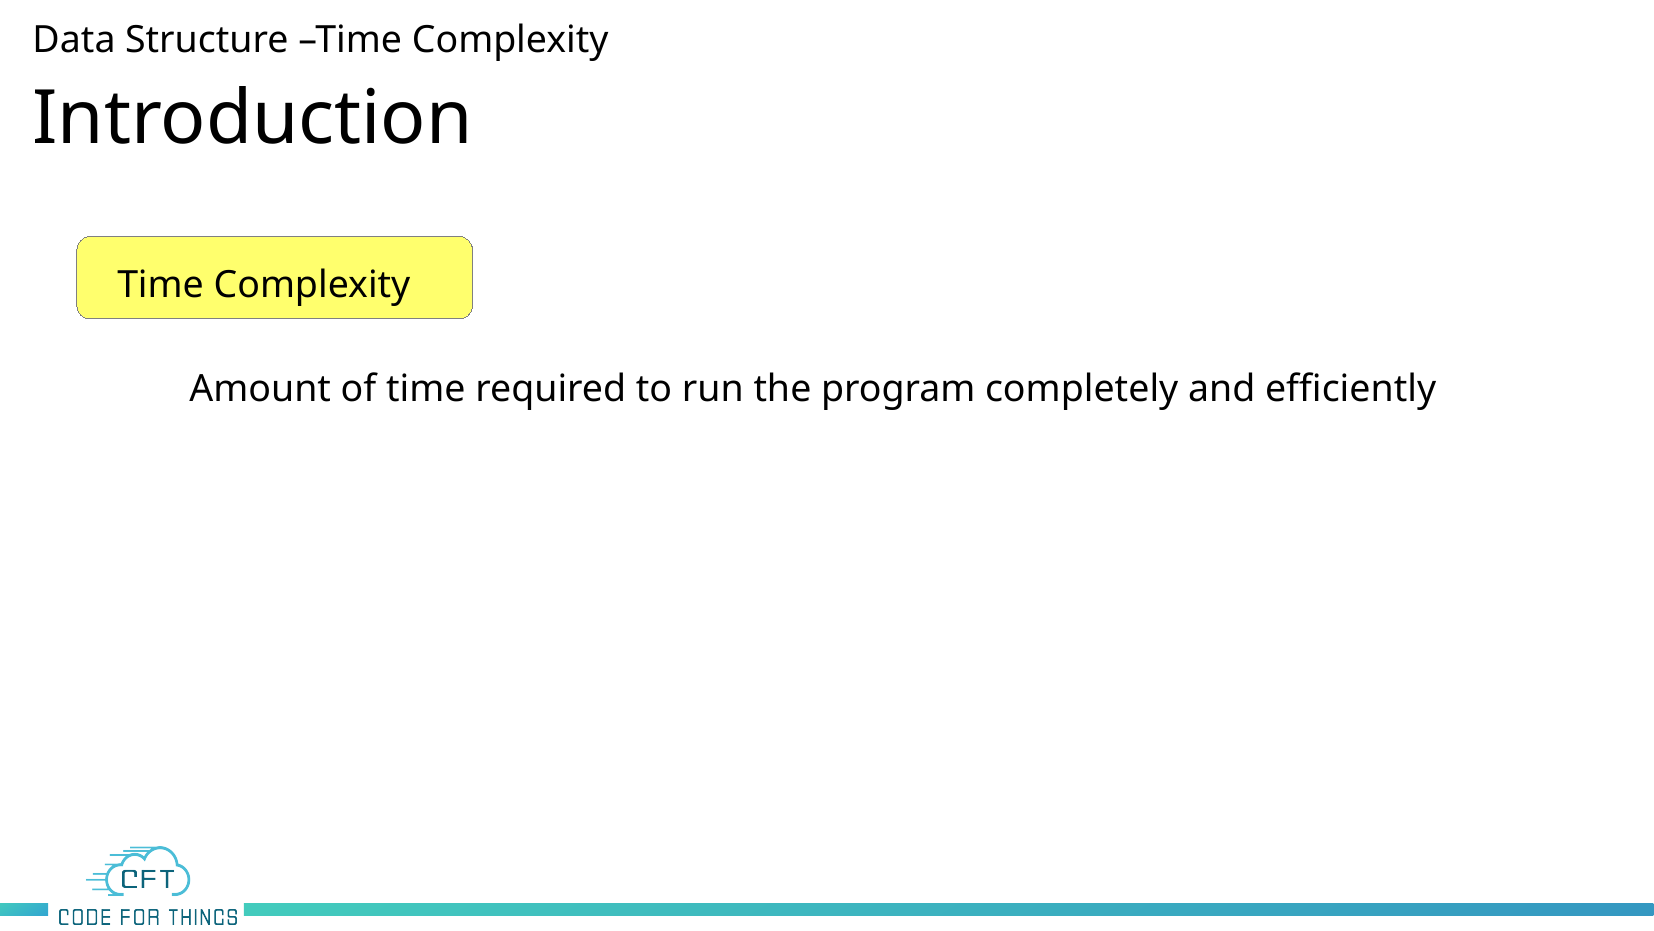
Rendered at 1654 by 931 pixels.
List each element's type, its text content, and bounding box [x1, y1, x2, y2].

picture [59, 846, 237, 925]
text_box Amount of time required to run the program completely and efficiently [174, 354, 1565, 421]
title Data Structure –Time Complexity Introduction [32, 12, 1184, 166]
text_box [76, 236, 473, 319]
text_box Time Complexity [102, 250, 473, 353]
